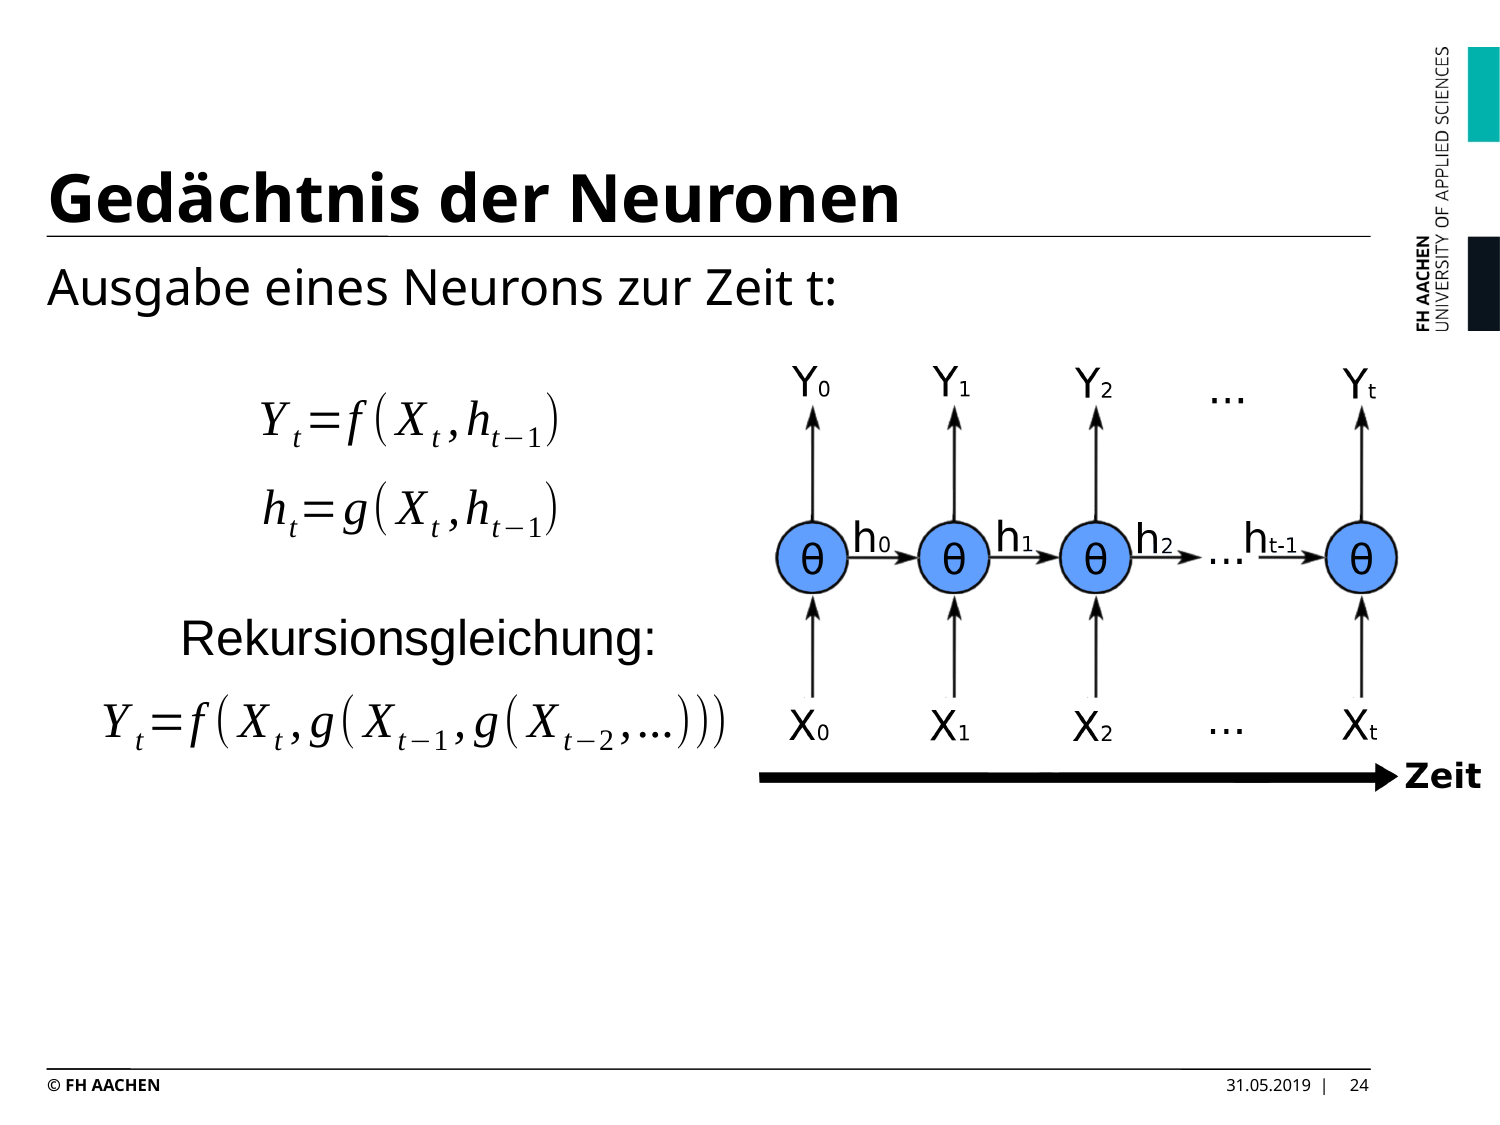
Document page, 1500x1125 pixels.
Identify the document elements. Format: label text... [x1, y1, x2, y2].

list Ausgabe eines Neurons zur Zeit t: [47, 255, 1371, 1047]
title Gedächtnis der Neuronen [47, 153, 1371, 237]
chart [94, 692, 734, 756]
picture [1404, 47, 1500, 331]
picture [759, 366, 1481, 792]
text_box Rekursionsgleichung: [165, 598, 673, 674]
chart [255, 479, 567, 544]
chart [251, 389, 567, 454]
